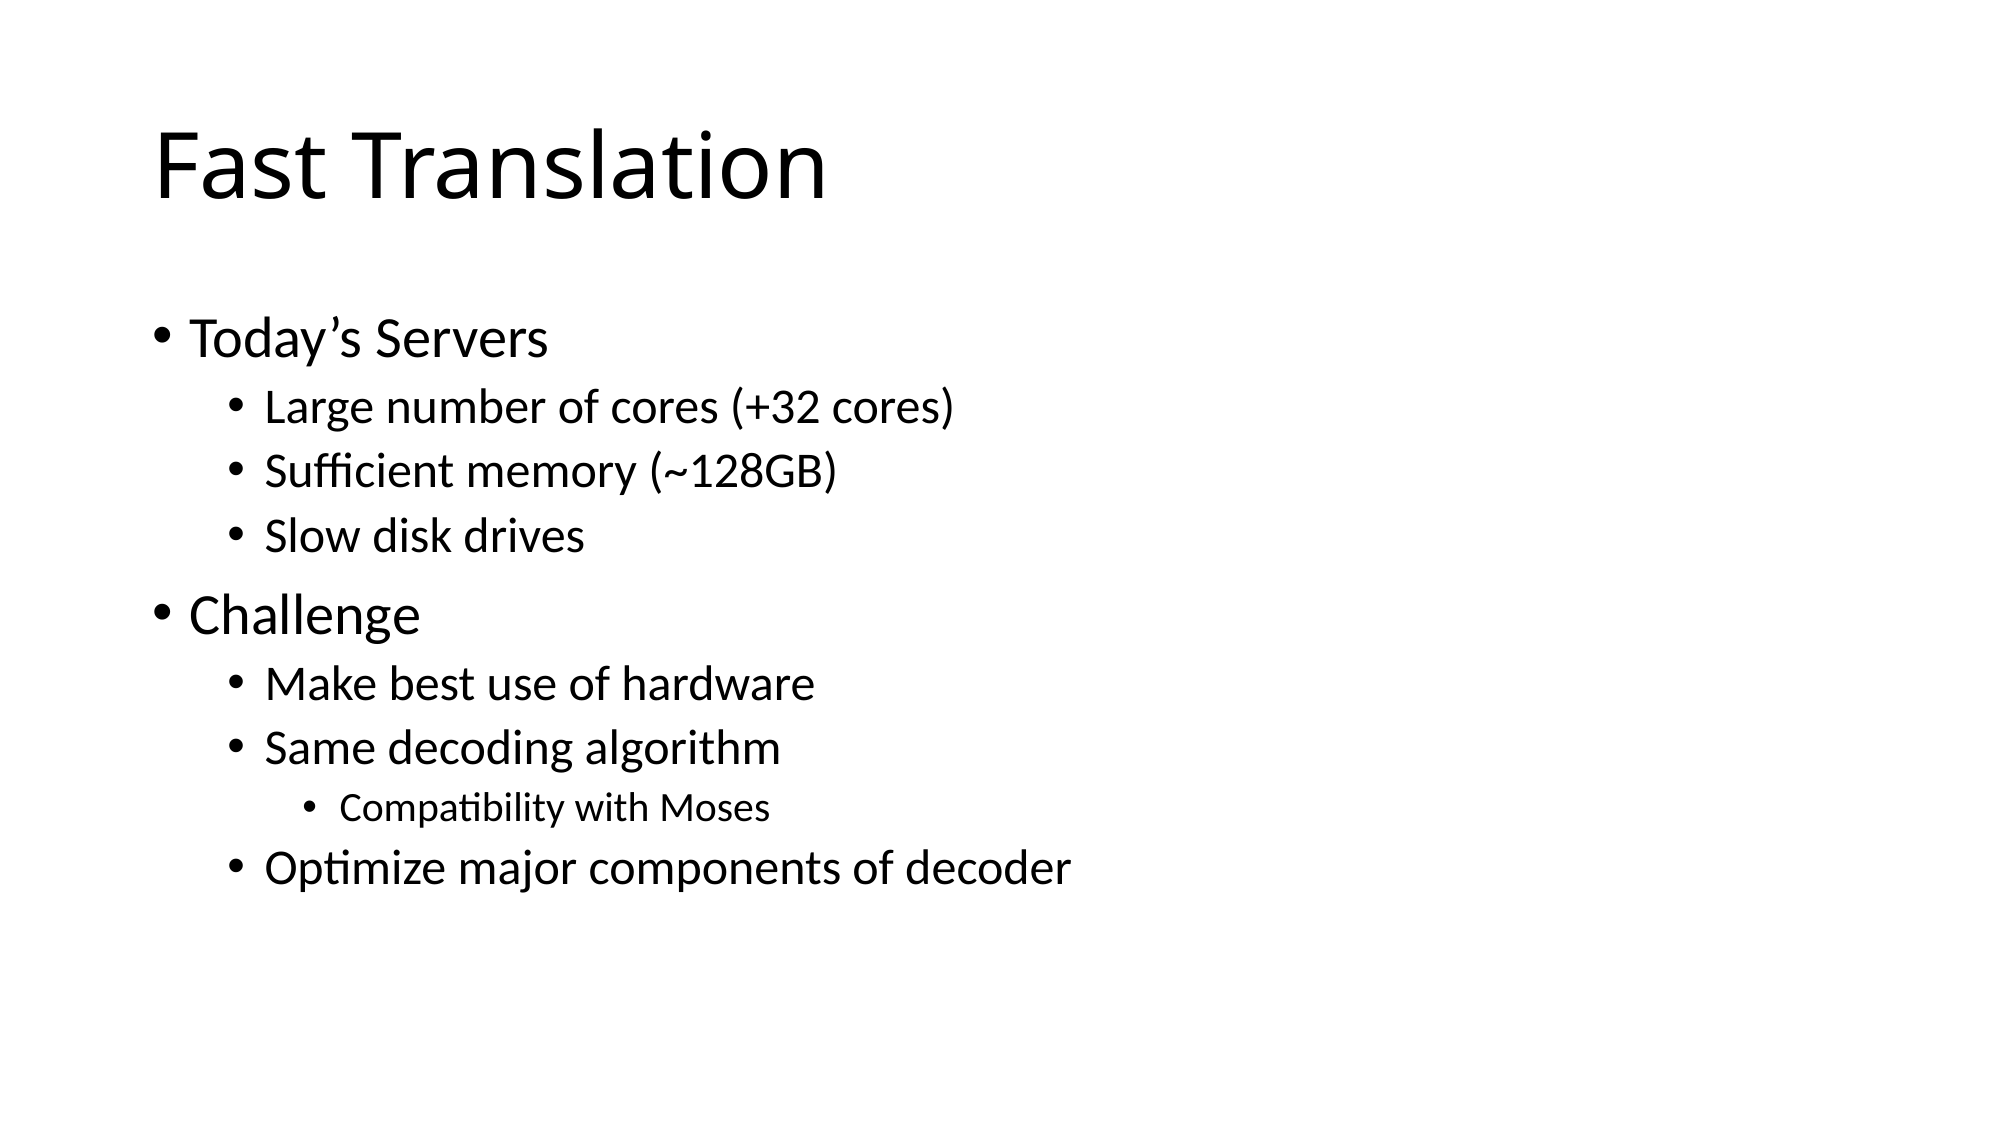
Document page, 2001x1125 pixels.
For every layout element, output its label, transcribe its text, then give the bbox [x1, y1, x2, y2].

text_box Fast Translation [137, 59, 1863, 277]
text_box Today’s Servers Large number of cores (+32 cores) Sufficient memory (~128GB) Slow disk drives Challenge Make best use of hardware Same decoding algorithm Compatibility with Moses Optimize major components of decoder [137, 299, 1863, 1013]
